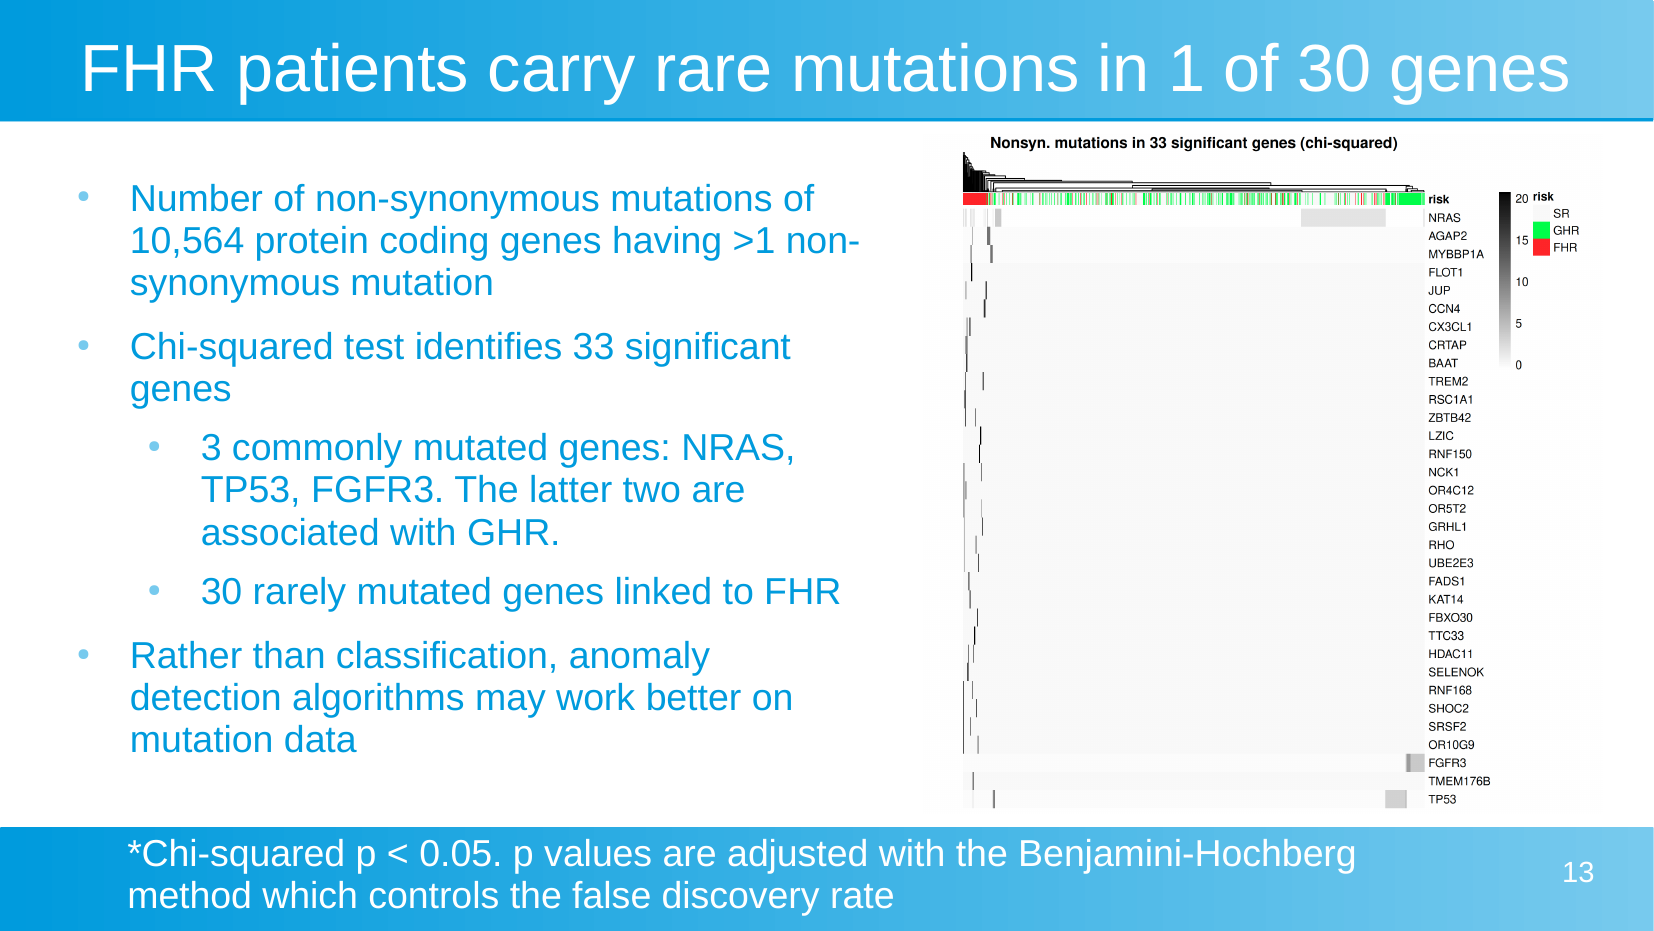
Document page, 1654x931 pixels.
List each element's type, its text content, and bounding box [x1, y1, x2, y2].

list Number of non-synonymous mutations of 10,564 protein coding genes having >1 non-synonymous mutation Chi-squared test identifies 33 significant genes 3 commonly mutated genes: NRAS, TP53, FGFR3. The latter two are associated with GHR. 30 rarely mutated genes linked to FHR Rather than classification, anomaly detection algorithms may work better on mutation data [59, 177, 863, 563]
title FHR patients carry rare mutations in 1 of 30 genes [59, 29, 1595, 108]
picture [923, 134, 1603, 814]
text_box *Chi-squared p < 0.05. p values are adjusted with the Benjamini-Hochberg method which controls the false discovery rate [112, 825, 1463, 924]
